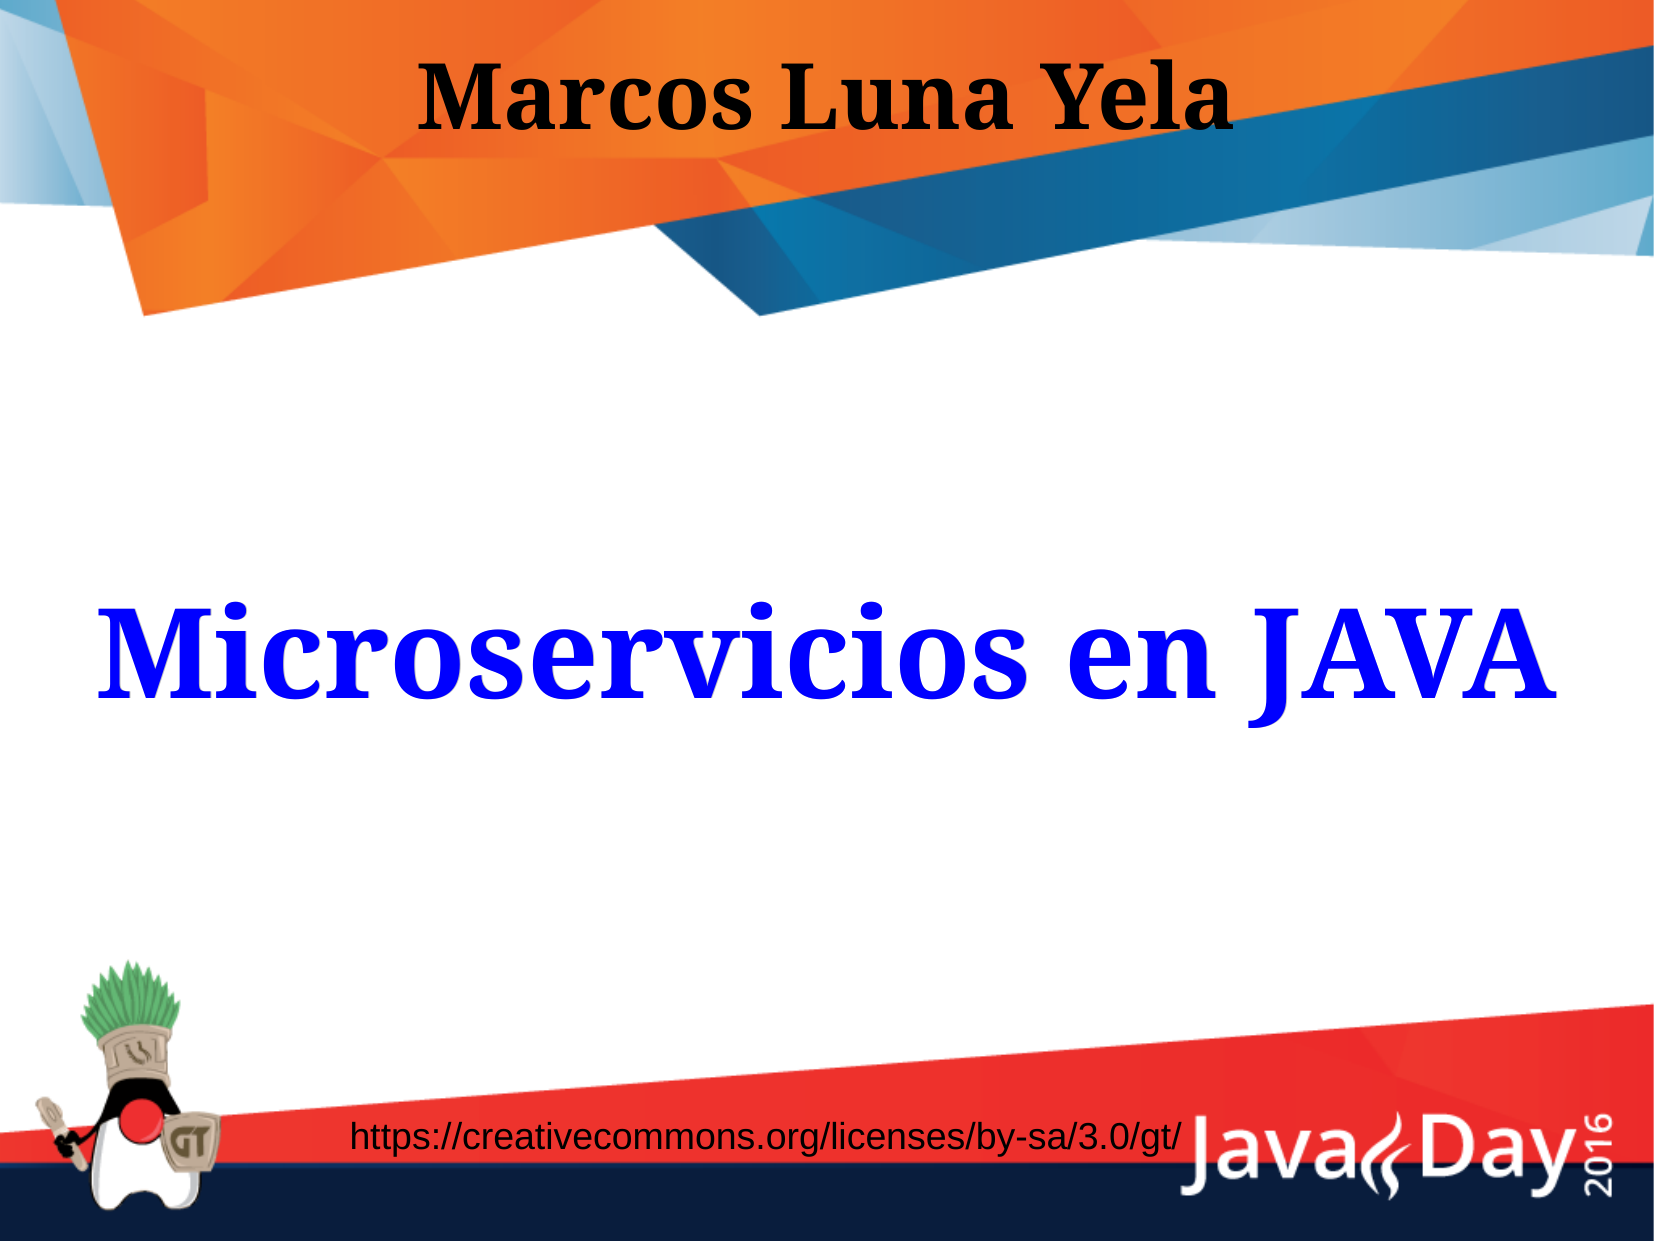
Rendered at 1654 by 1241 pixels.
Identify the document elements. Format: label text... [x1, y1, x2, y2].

subtitle Microservicios en JAVA [82, 290, 1571, 1010]
picture [0, 0, 1654, 1241]
text_box https://creativecommons.org/licenses/by-sa/3.0/gt/ [334, 1107, 1198, 1165]
title Marcos Luna Yela [82, 0, 1571, 198]
